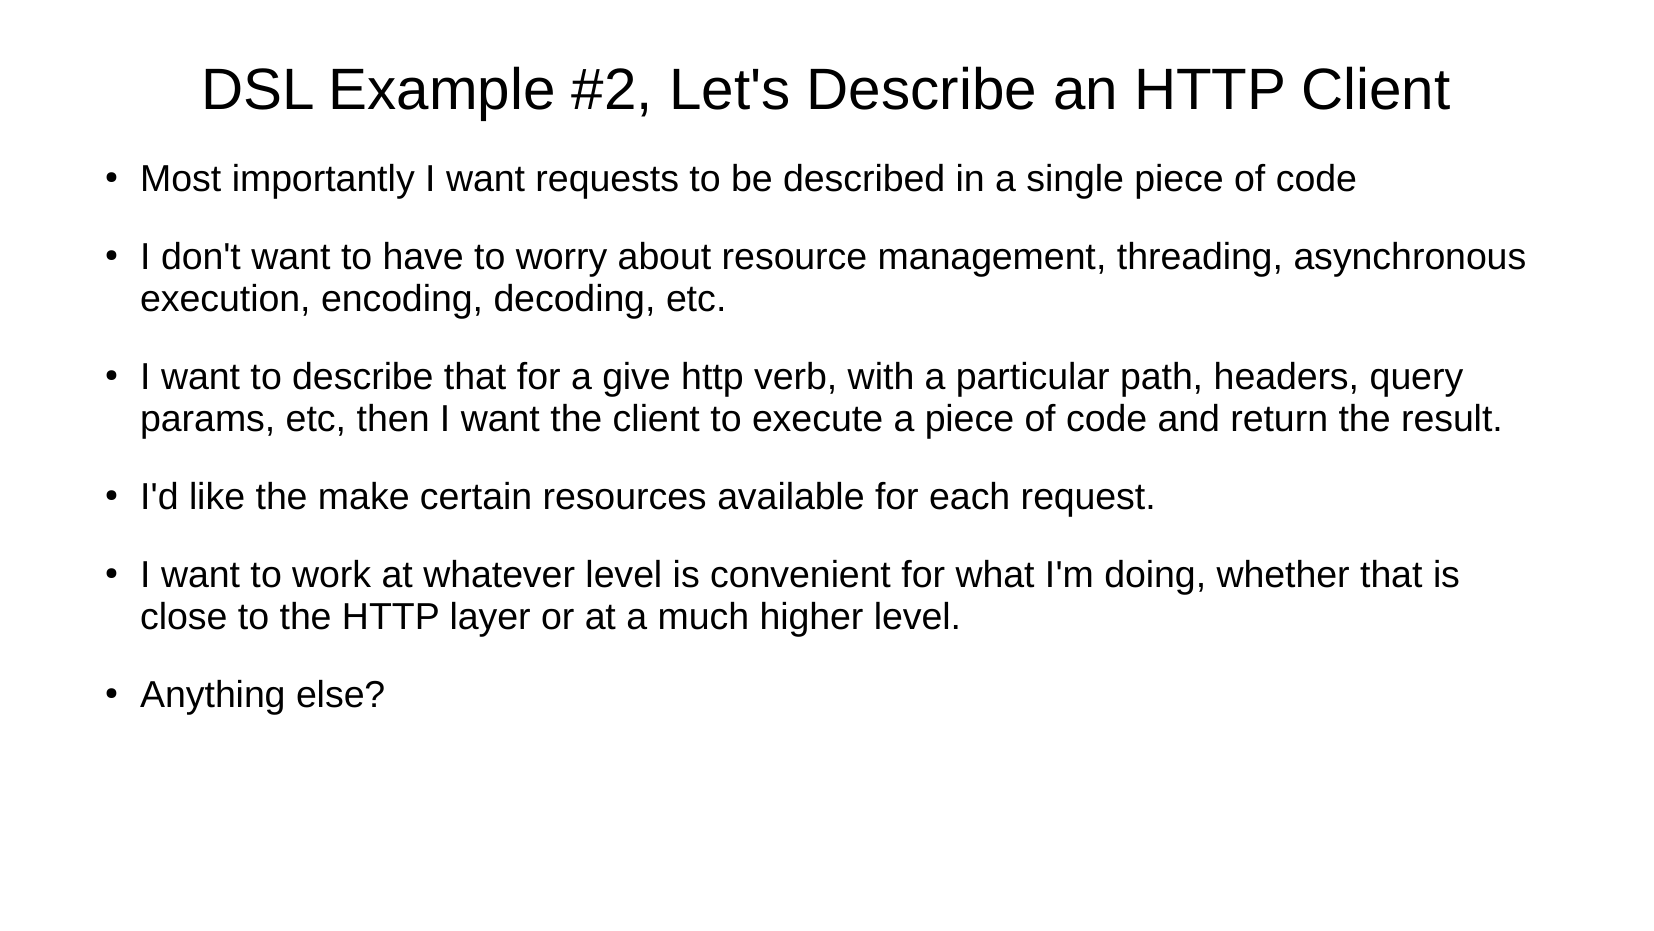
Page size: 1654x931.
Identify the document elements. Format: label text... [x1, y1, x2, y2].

title DSL Example #2, Let's Describe an HTTP Client [82, 42, 1571, 136]
text_box Most importantly I want requests to be described in a single piece of code I don't want to have to worry about resource management, threading, asynchronous execution, encoding, decoding, etc. I want to describe that for a give http verb, with a particular path, headers, query params, etc, then I want the client to execute a piece of code and return the result. I'd like the make certain resources available for each request. I want to work at whatever level is convenient for what I'm doing, whether that is close to the HTTP layer or at a much higher level. Anything else? [90, 150, 1561, 750]
